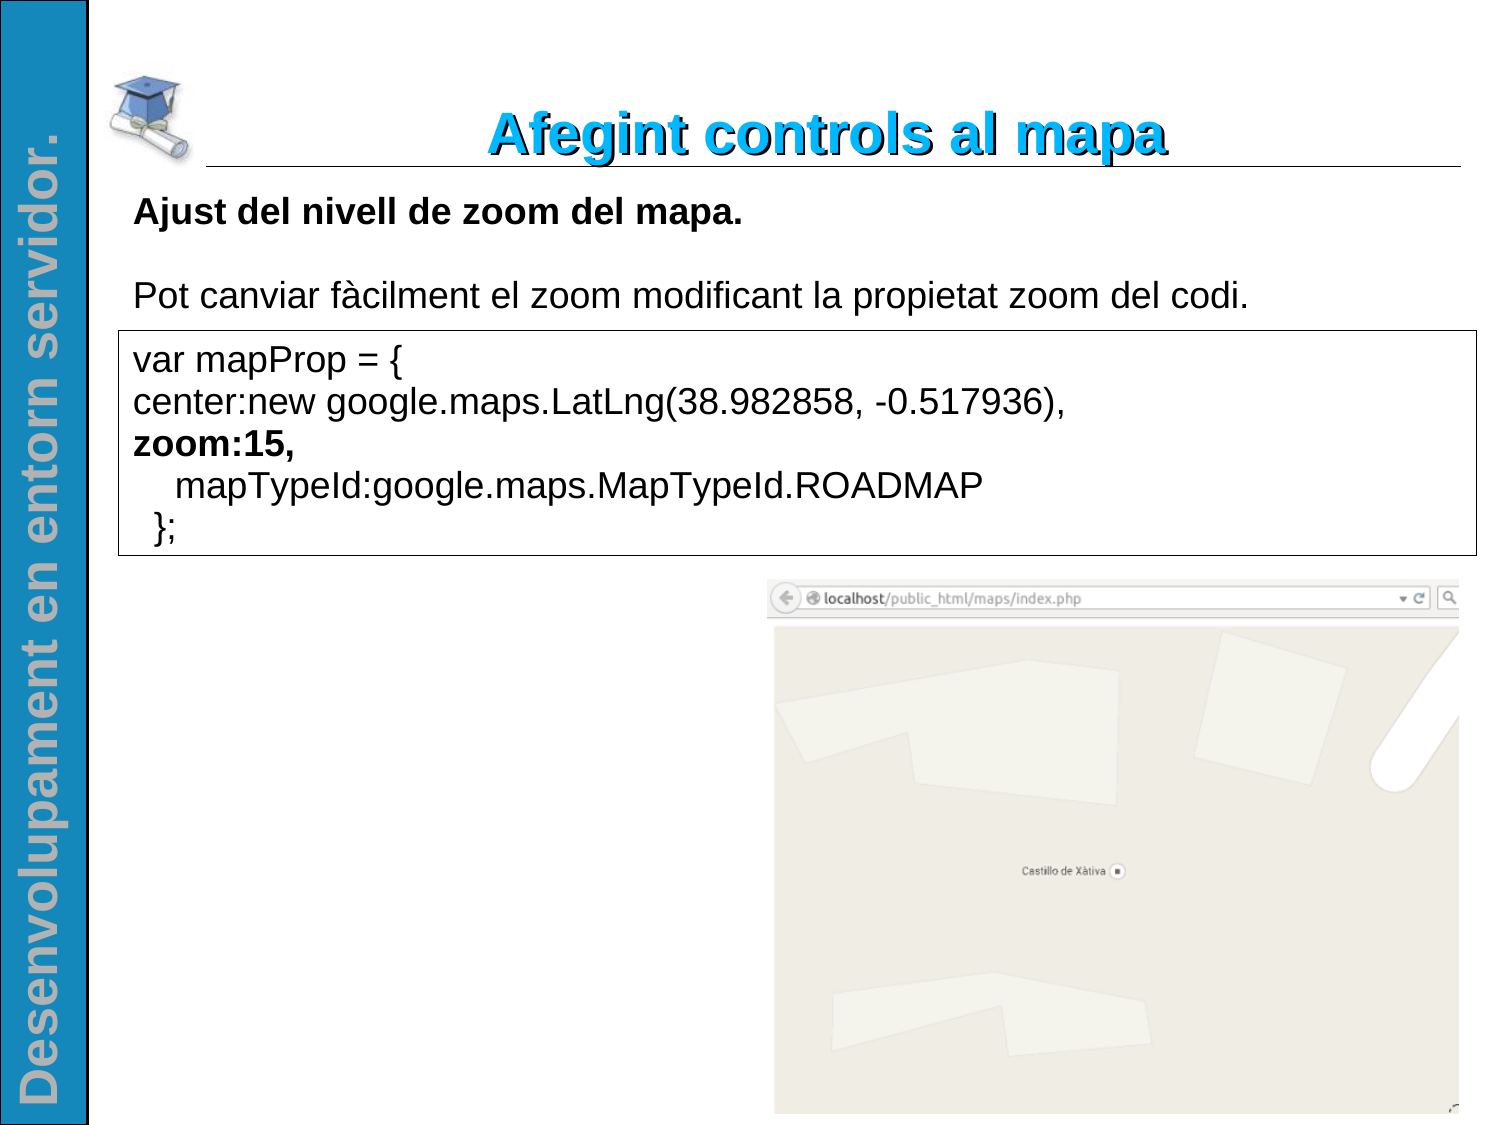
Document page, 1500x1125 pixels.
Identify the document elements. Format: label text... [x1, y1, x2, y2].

text_box Ajust del nivell de zoom del mapa. Pot canviar fàcilment el zoom modificant la propietat zoom del codi. [118, 183, 1477, 324]
picture [767, 579, 1459, 1114]
text_box var mapProp = { center:new google.maps.LatLng(38.982858, -0.517936), zoom:15, mapTypeId:google.maps.MapTypeId.ROADMAP }; [118, 330, 1477, 556]
picture [93, 61, 206, 174]
title Afegint controls al mapa [206, 88, 1447, 178]
